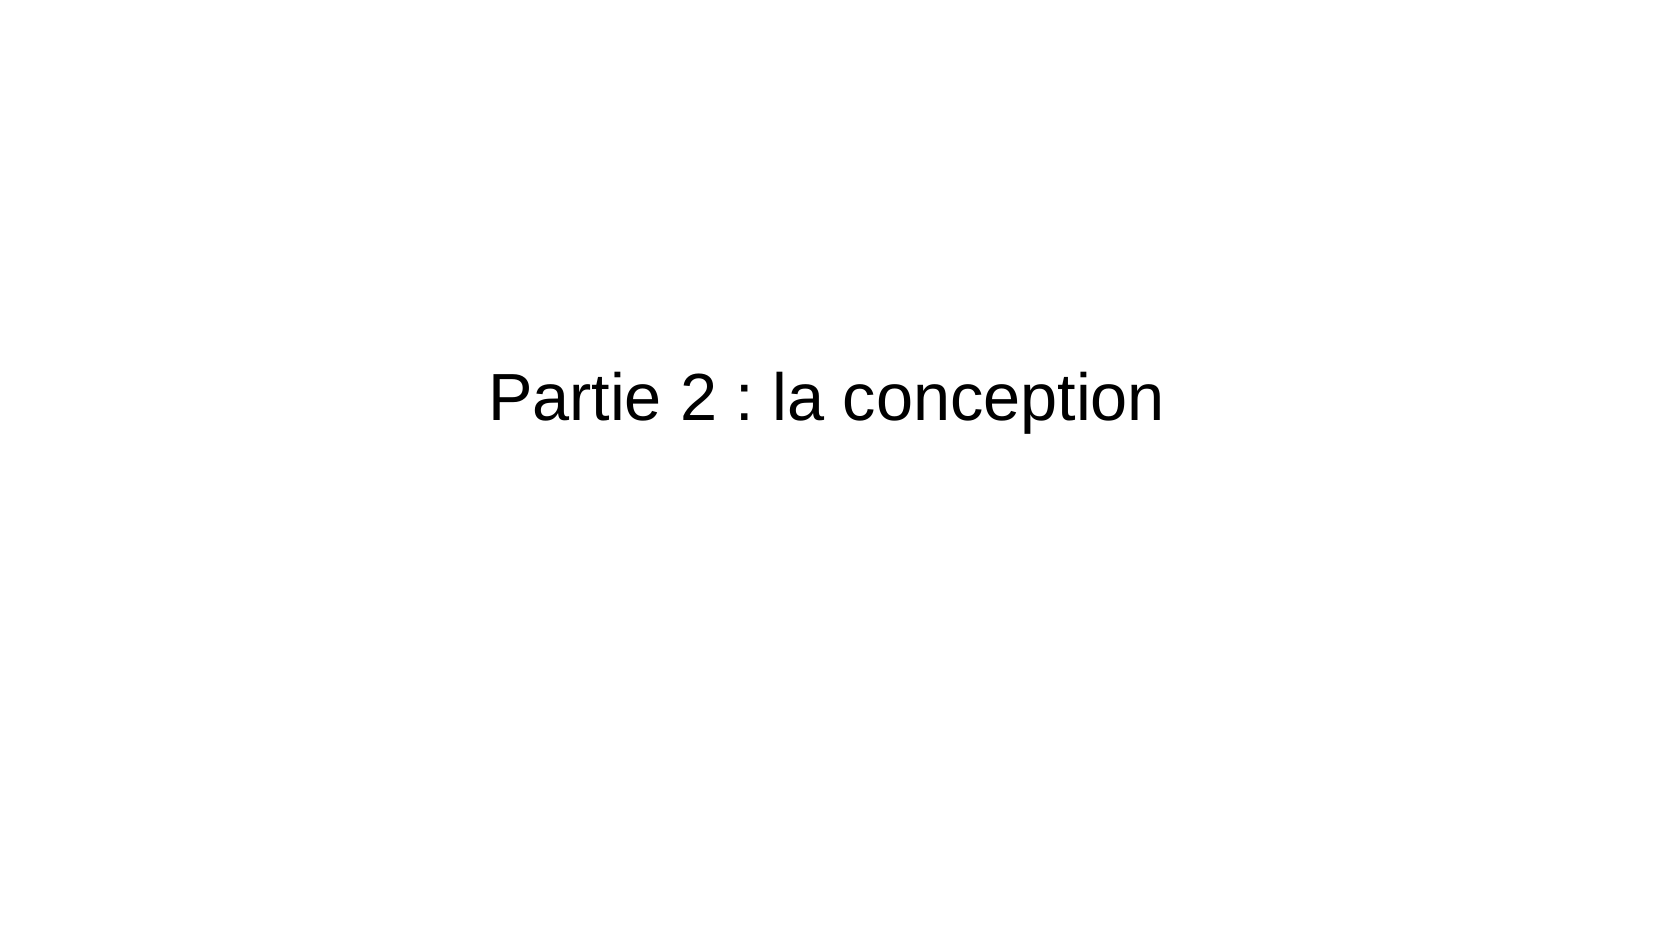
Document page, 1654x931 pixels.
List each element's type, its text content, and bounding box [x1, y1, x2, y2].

subtitle Partie 2 : la conception [82, 37, 1571, 757]
